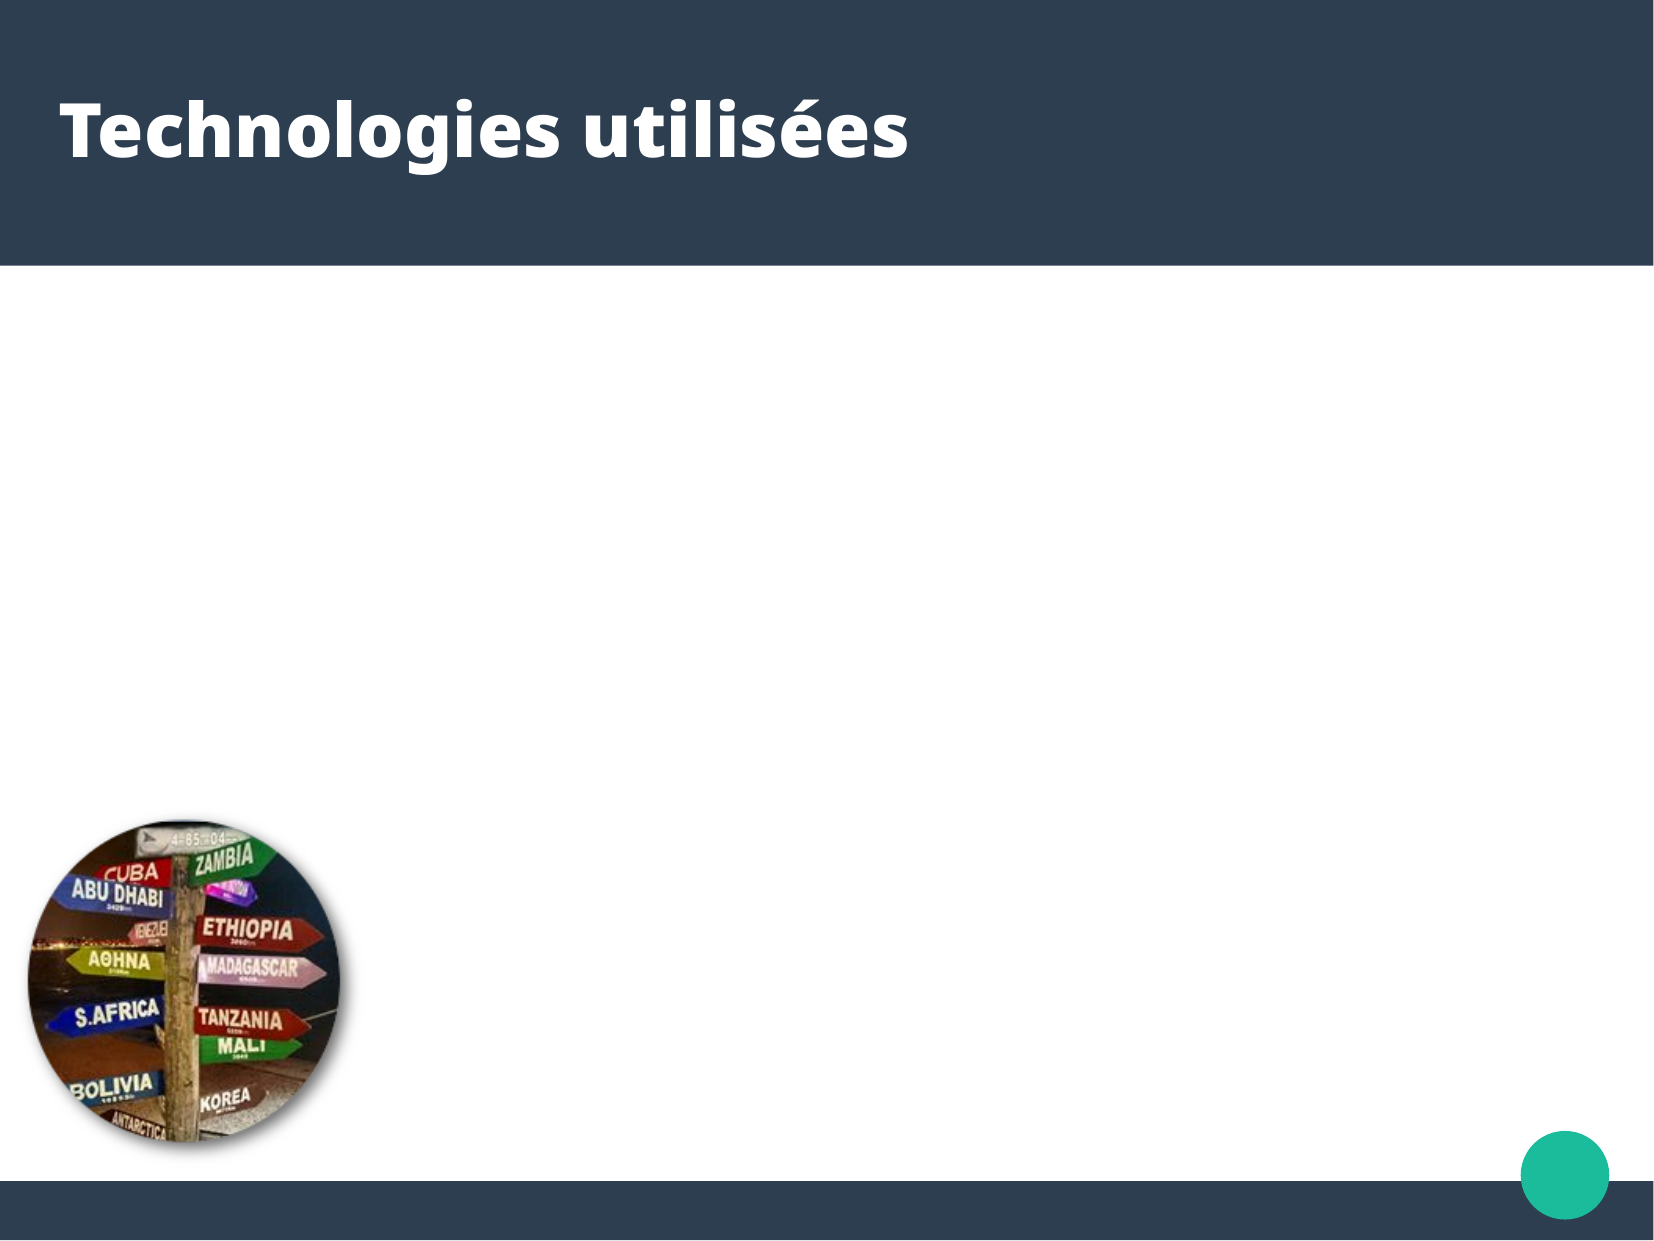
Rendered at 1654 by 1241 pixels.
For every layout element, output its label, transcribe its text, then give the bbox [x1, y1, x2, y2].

picture [11, 803, 370, 1172]
title Technologies utilisées [59, 49, 1595, 207]
